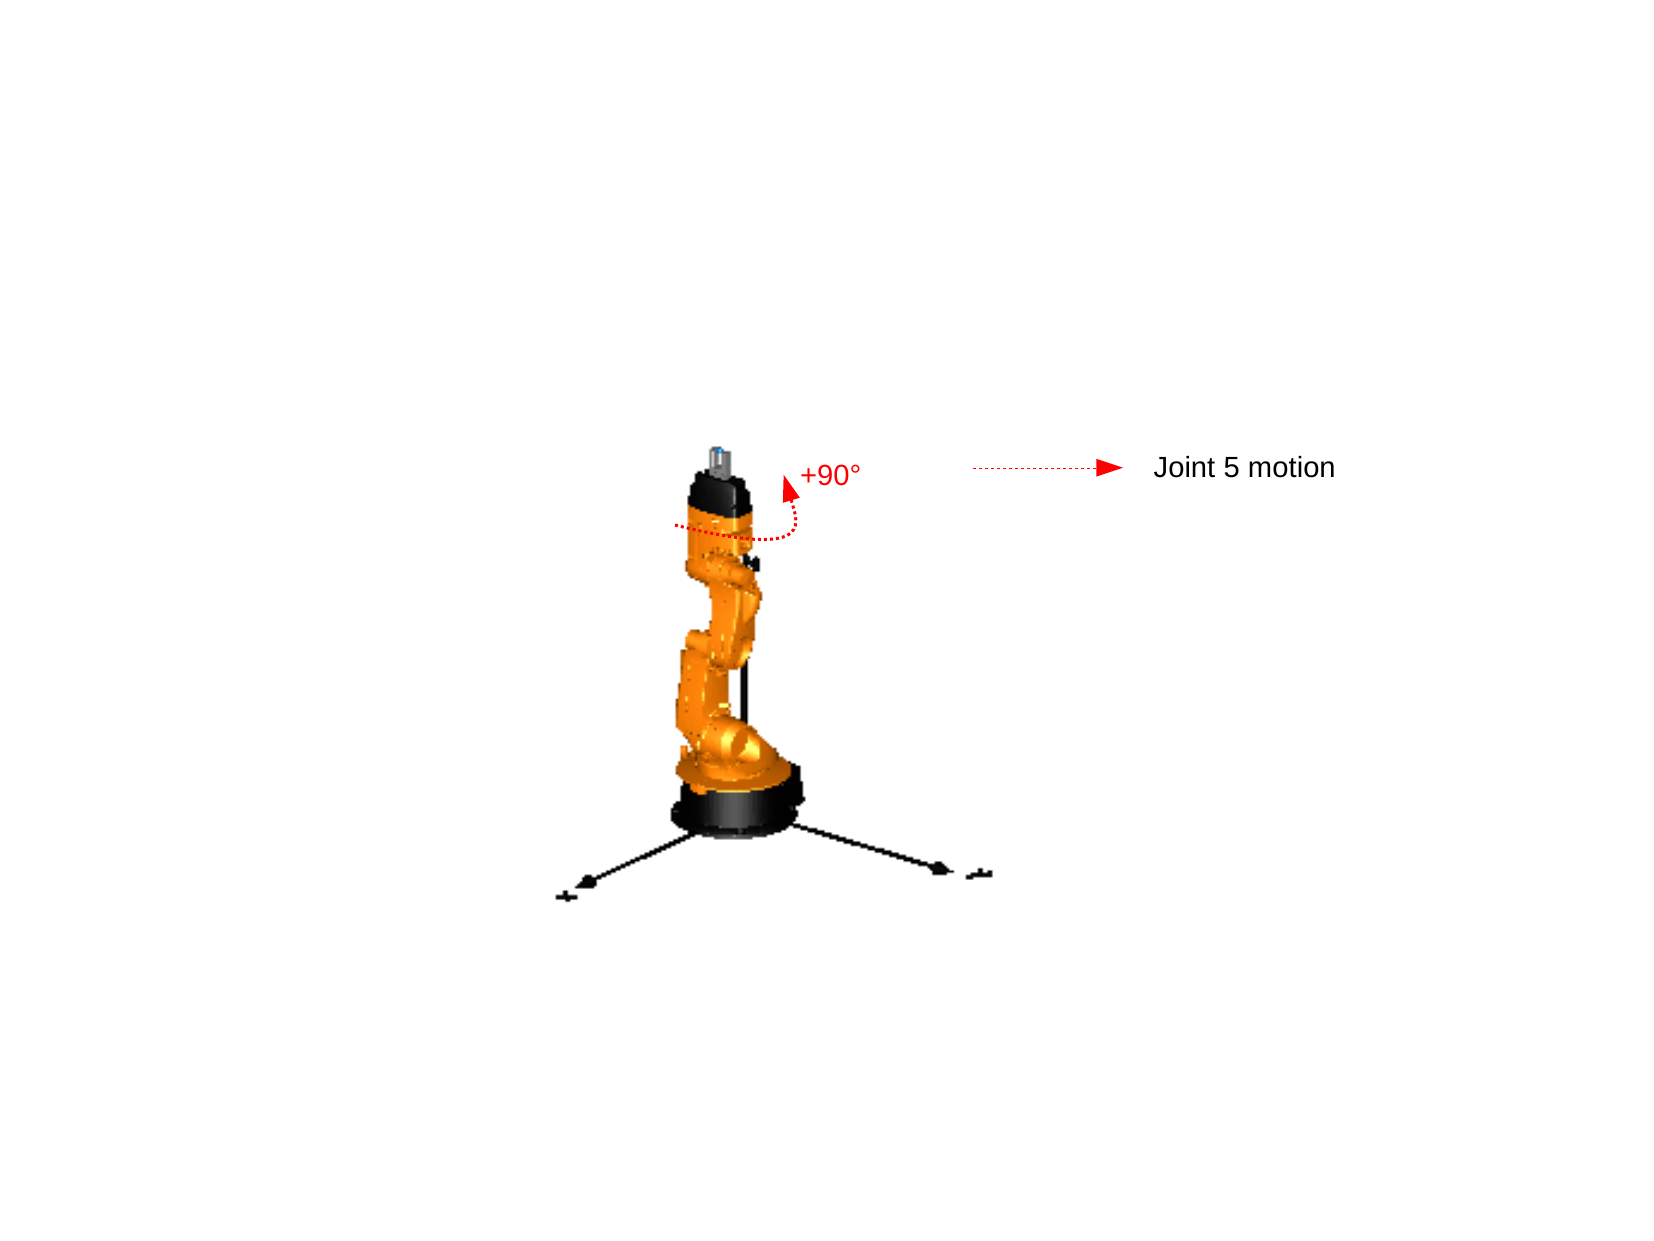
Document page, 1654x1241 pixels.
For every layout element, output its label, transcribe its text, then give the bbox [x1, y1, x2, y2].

text_box +90° [785, 451, 898, 500]
text_box Joint 5 motion [1138, 444, 1364, 492]
picture [487, 434, 1029, 938]
